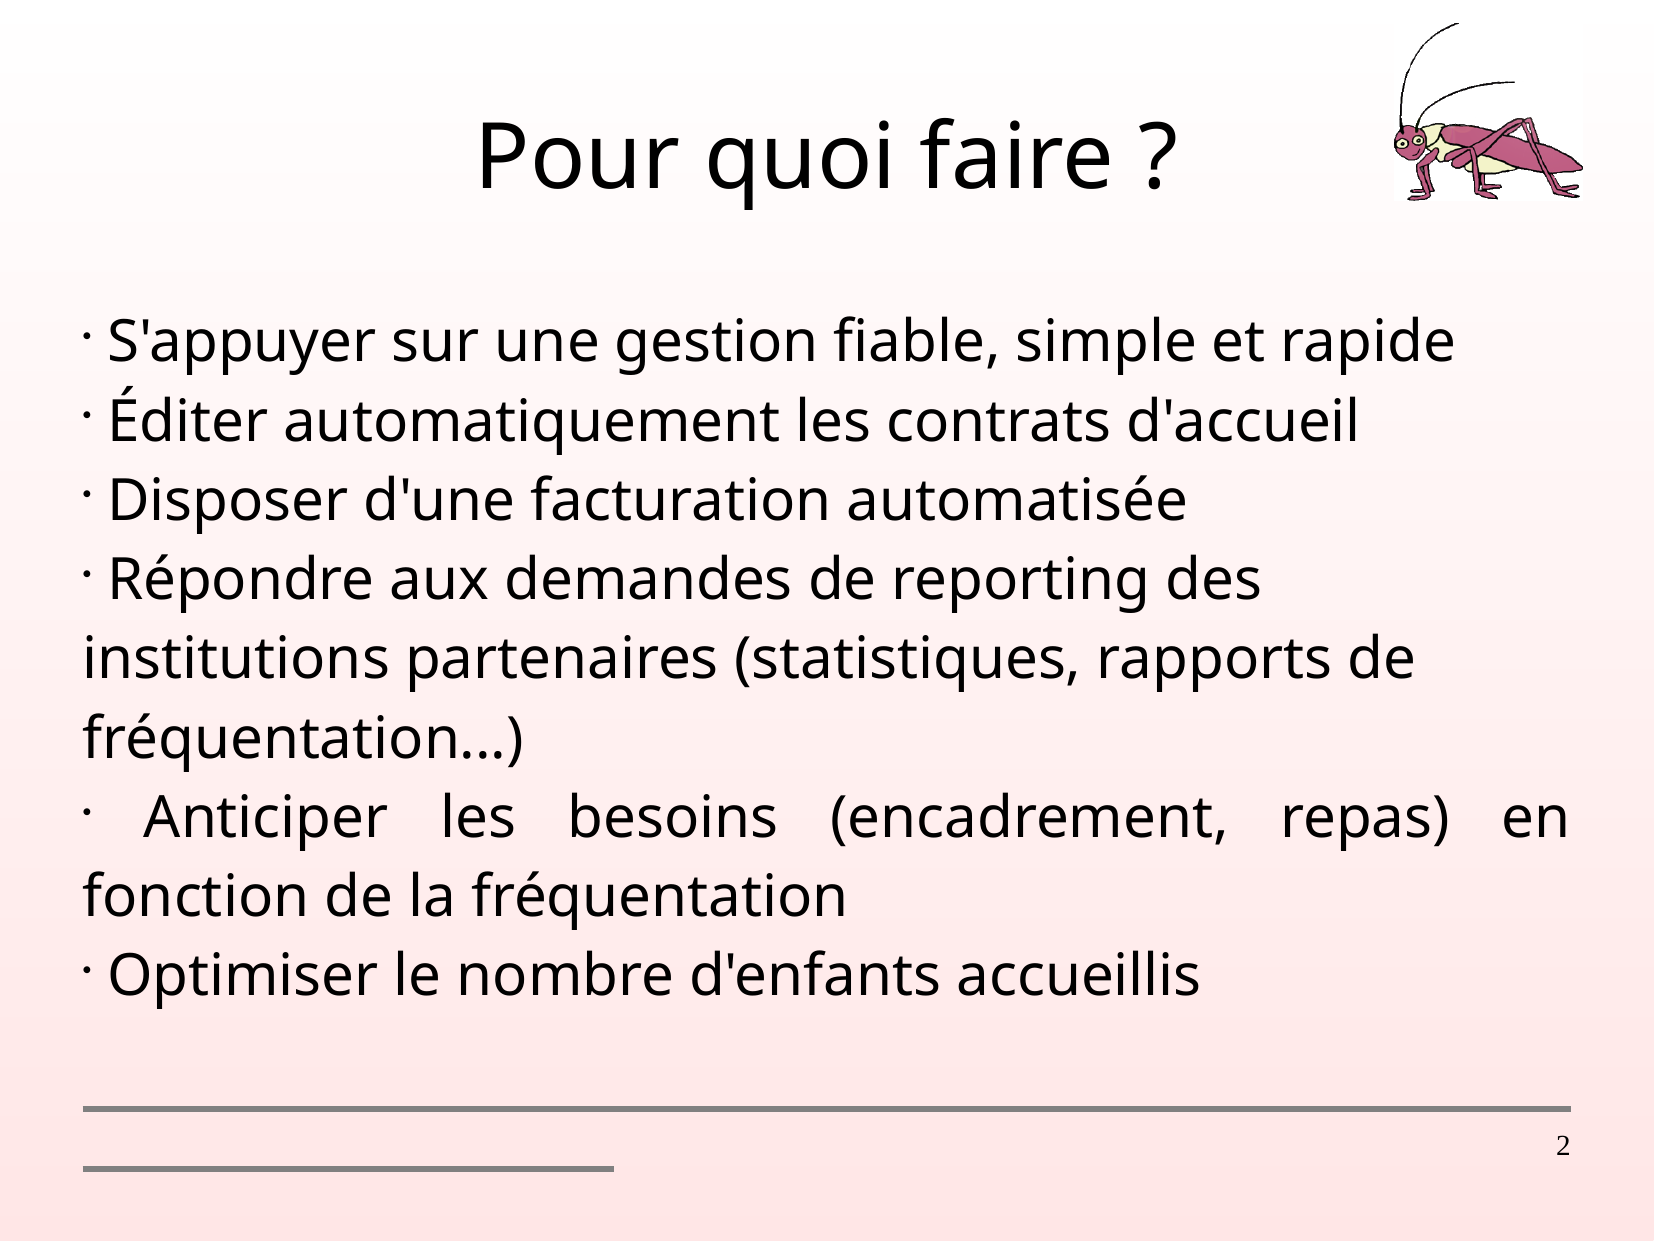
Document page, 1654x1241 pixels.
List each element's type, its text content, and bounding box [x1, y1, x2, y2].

subtitle S'appuyer sur une gestion fiable, simple et rapide Éditer automatiquement les contrats d'accueil Disposer d'une facturation automatisée Répondre aux demandes de reporting des institutions partenaires (statistiques, rapports de fréquentation...) Anticiper les besoins (encadrement, repas) en fonction de la fréquentation Optimiser le nombre d'enfants accueillis [82, 246, 1571, 1066]
picture [1394, 23, 1583, 201]
title Pour quoi faire ? [82, 49, 1571, 246]
